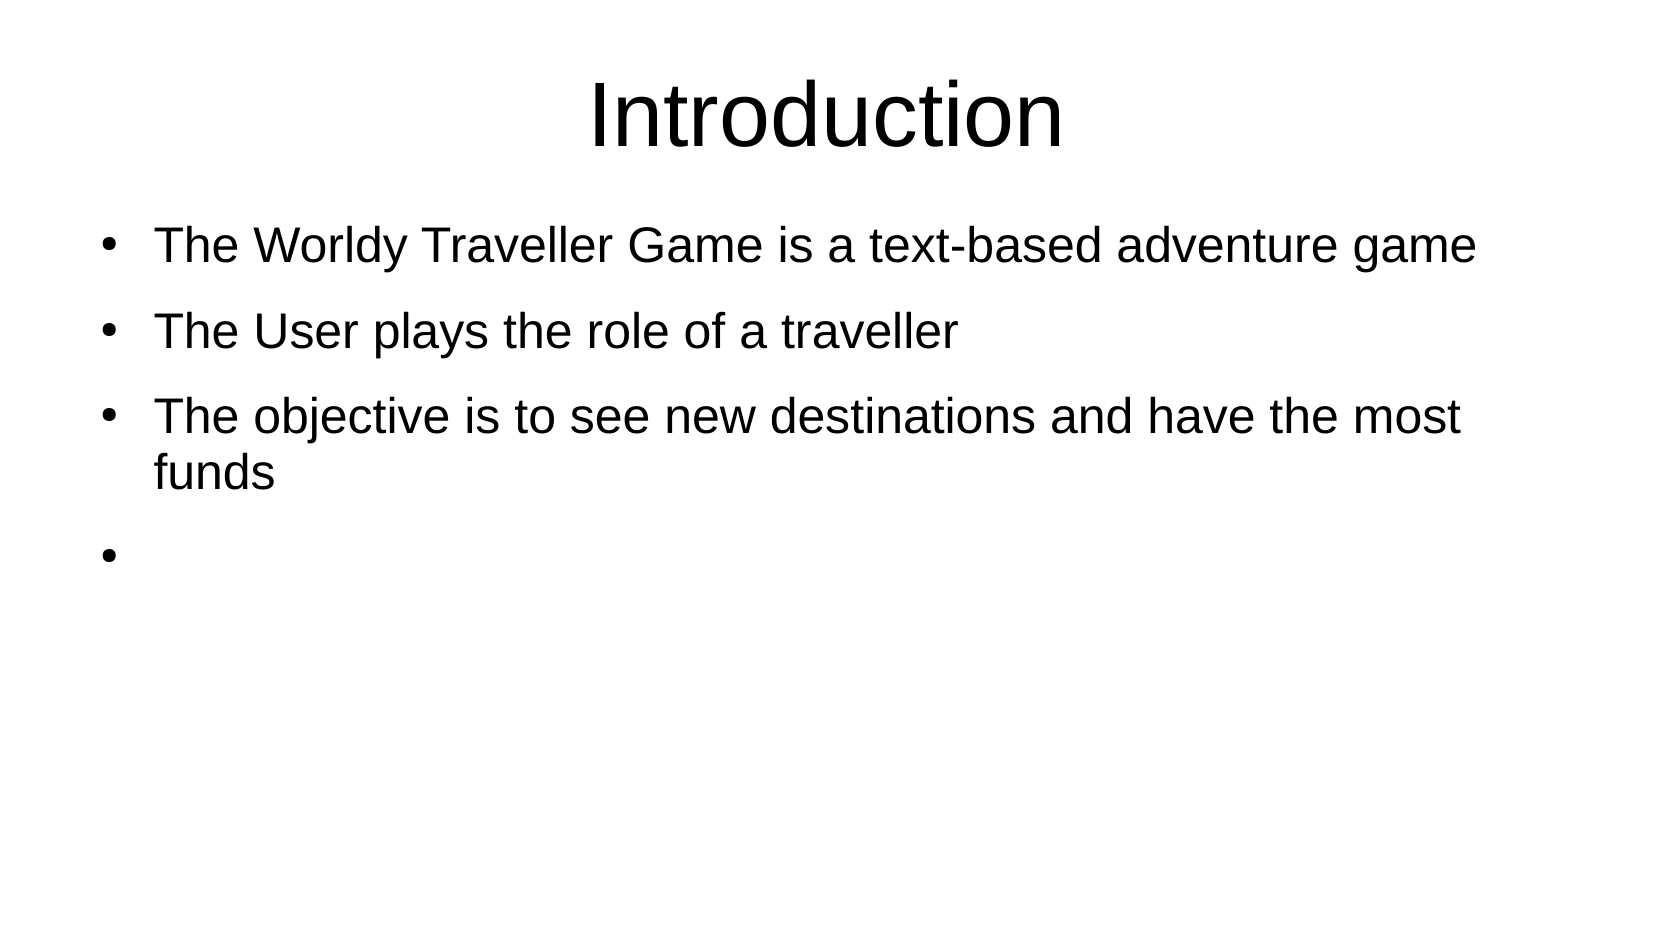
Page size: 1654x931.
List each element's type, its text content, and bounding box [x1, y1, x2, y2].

list The Worldy Traveller Game is a text-based adventure game The User plays the role of a traveller The objective is to see new destinations and have the most funds [82, 217, 1571, 916]
title Introduction [82, 37, 1571, 193]
